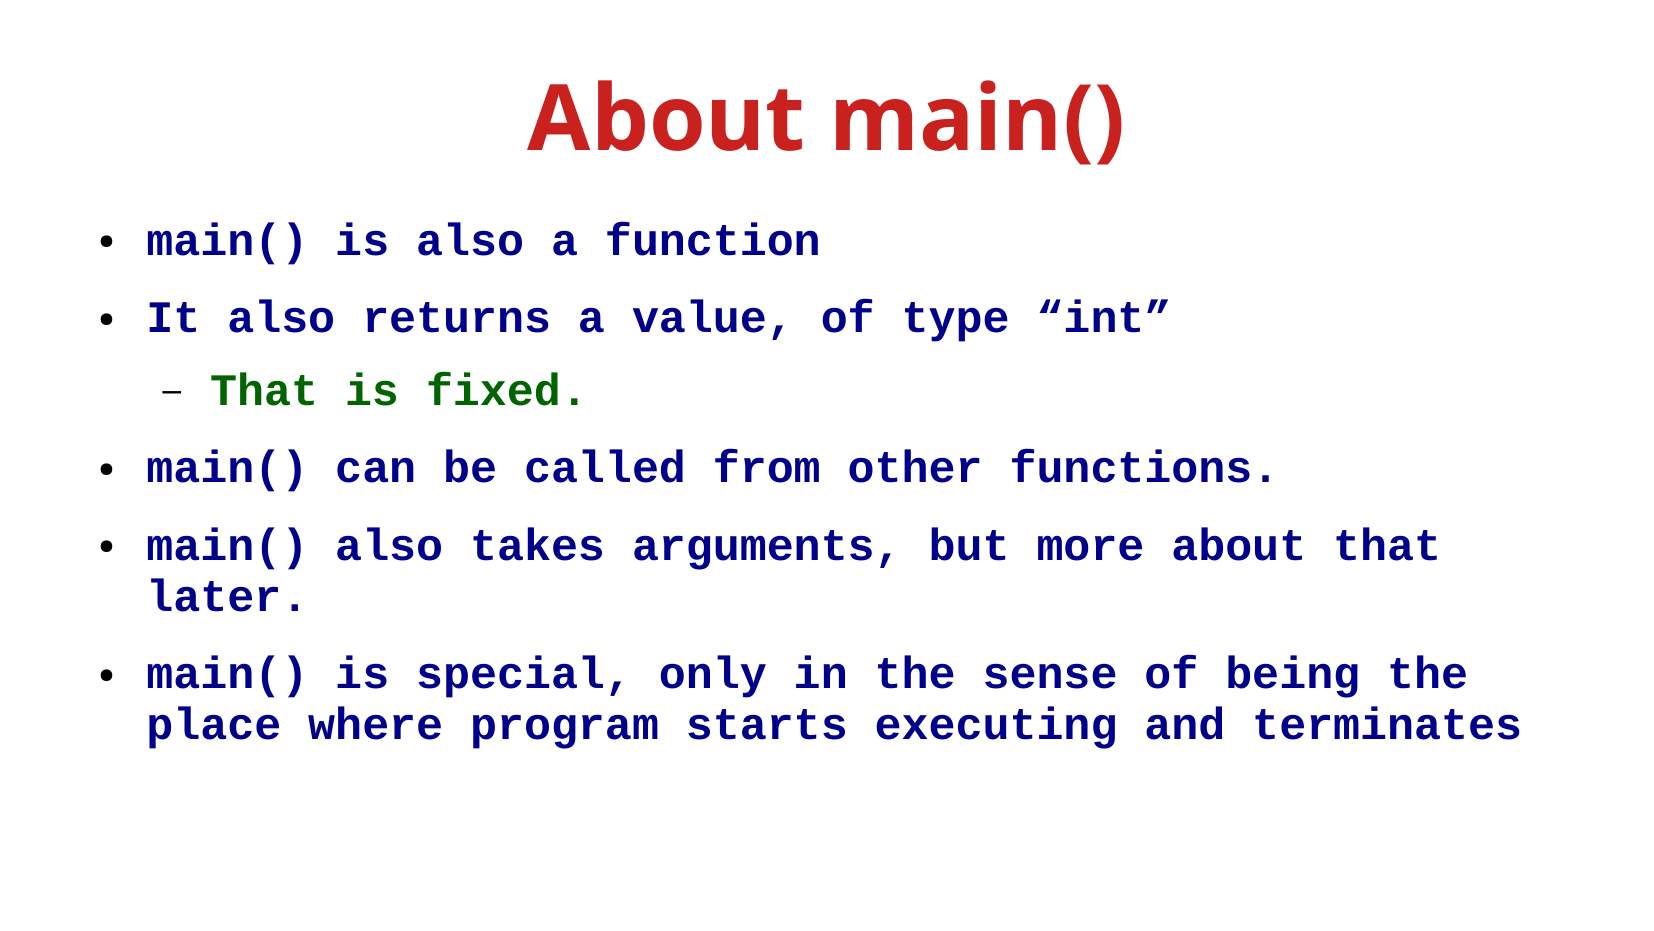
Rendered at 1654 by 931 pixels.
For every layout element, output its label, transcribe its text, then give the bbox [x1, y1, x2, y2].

title About main() [82, 37, 1571, 193]
list main() is also a function It also returns a value, of type “int” That is fixed. main() can be called from other functions. main() also takes arguments, but more about that later. main() is special, only in the sense of being the place where program starts executing and terminates [82, 217, 1571, 758]
